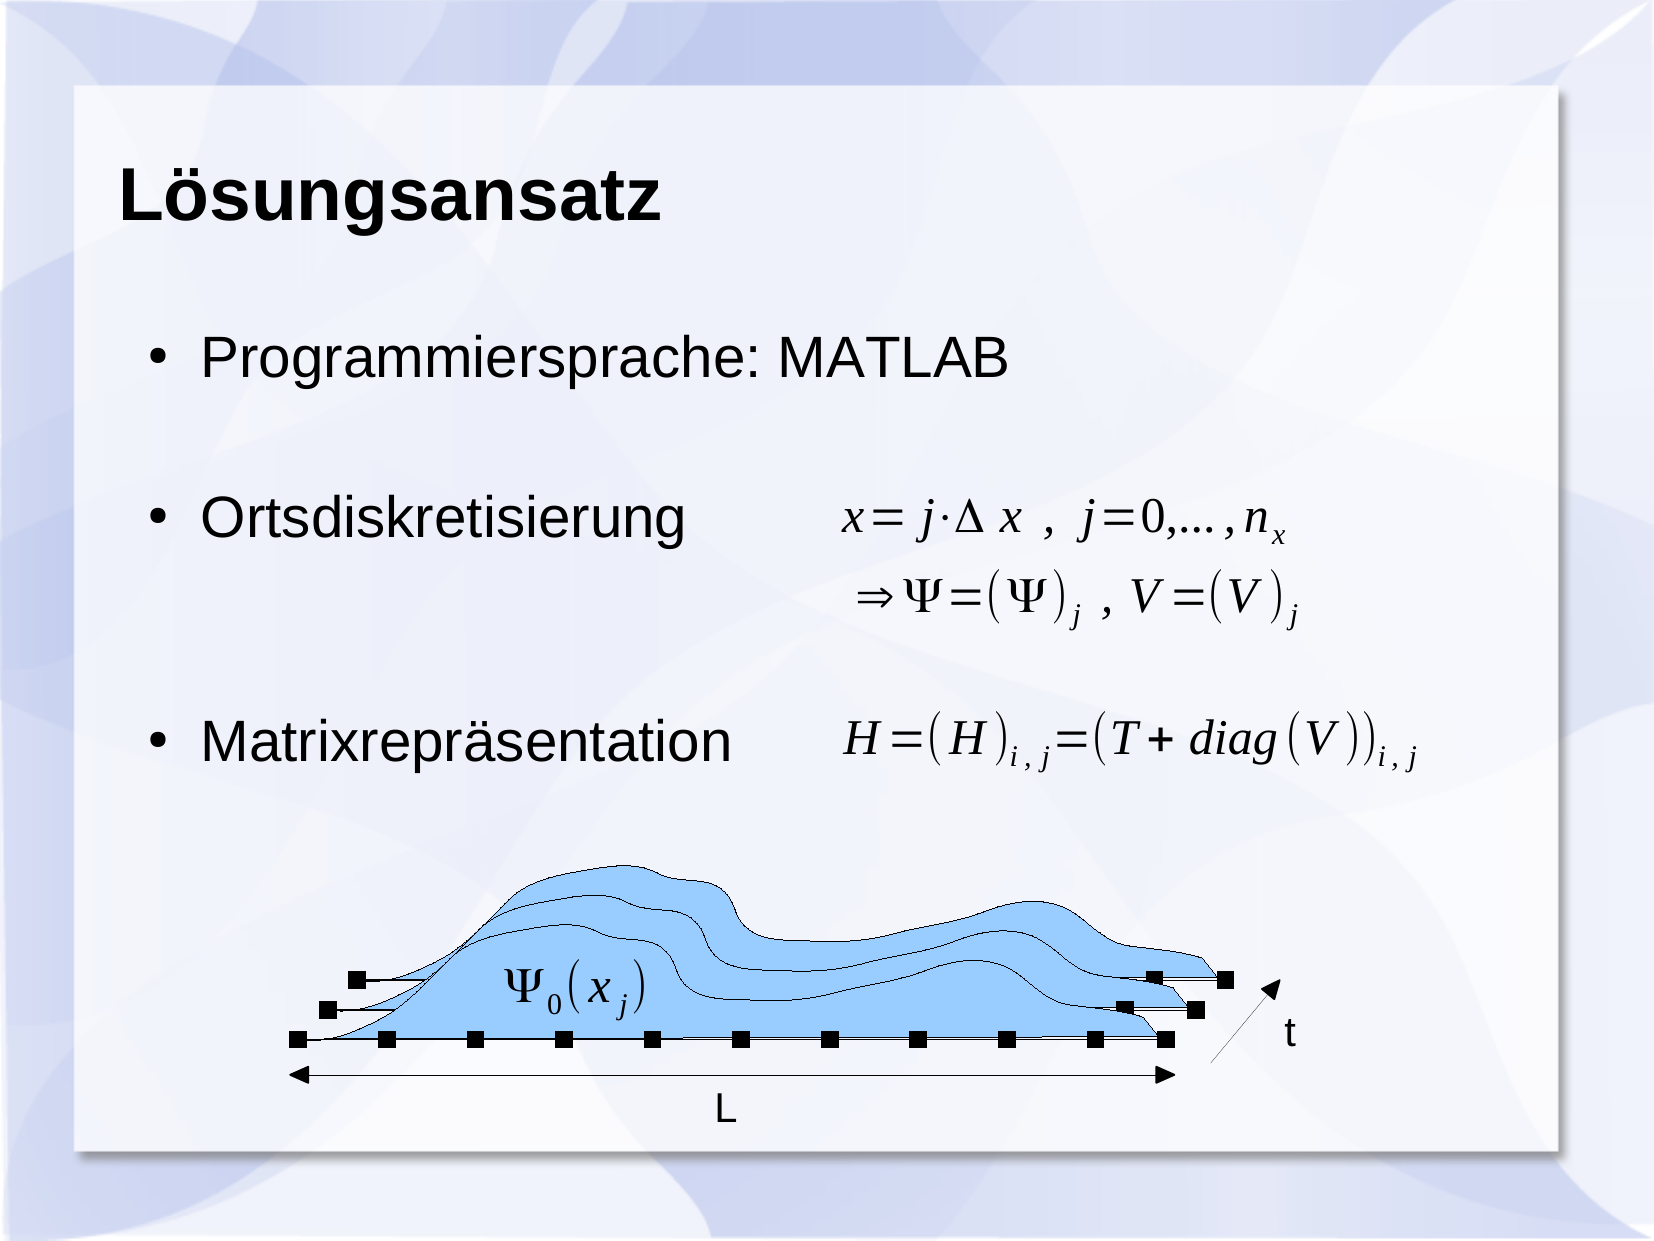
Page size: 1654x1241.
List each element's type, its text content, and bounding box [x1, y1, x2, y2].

list Programmiersprache: MATLAB Ortsdiskretisierung Matrixrepräsentation [129, 324, 1489, 975]
chart [496, 956, 654, 1022]
chart [832, 708, 1423, 773]
chart [832, 488, 1292, 551]
text_box [323, 865, 1217, 1039]
chart [850, 566, 1304, 632]
picture [0, 0, 1654, 1241]
title Lösungsansatz [118, 90, 1536, 298]
text_box L [699, 1077, 753, 1139]
text_box t [1269, 1001, 1311, 1063]
